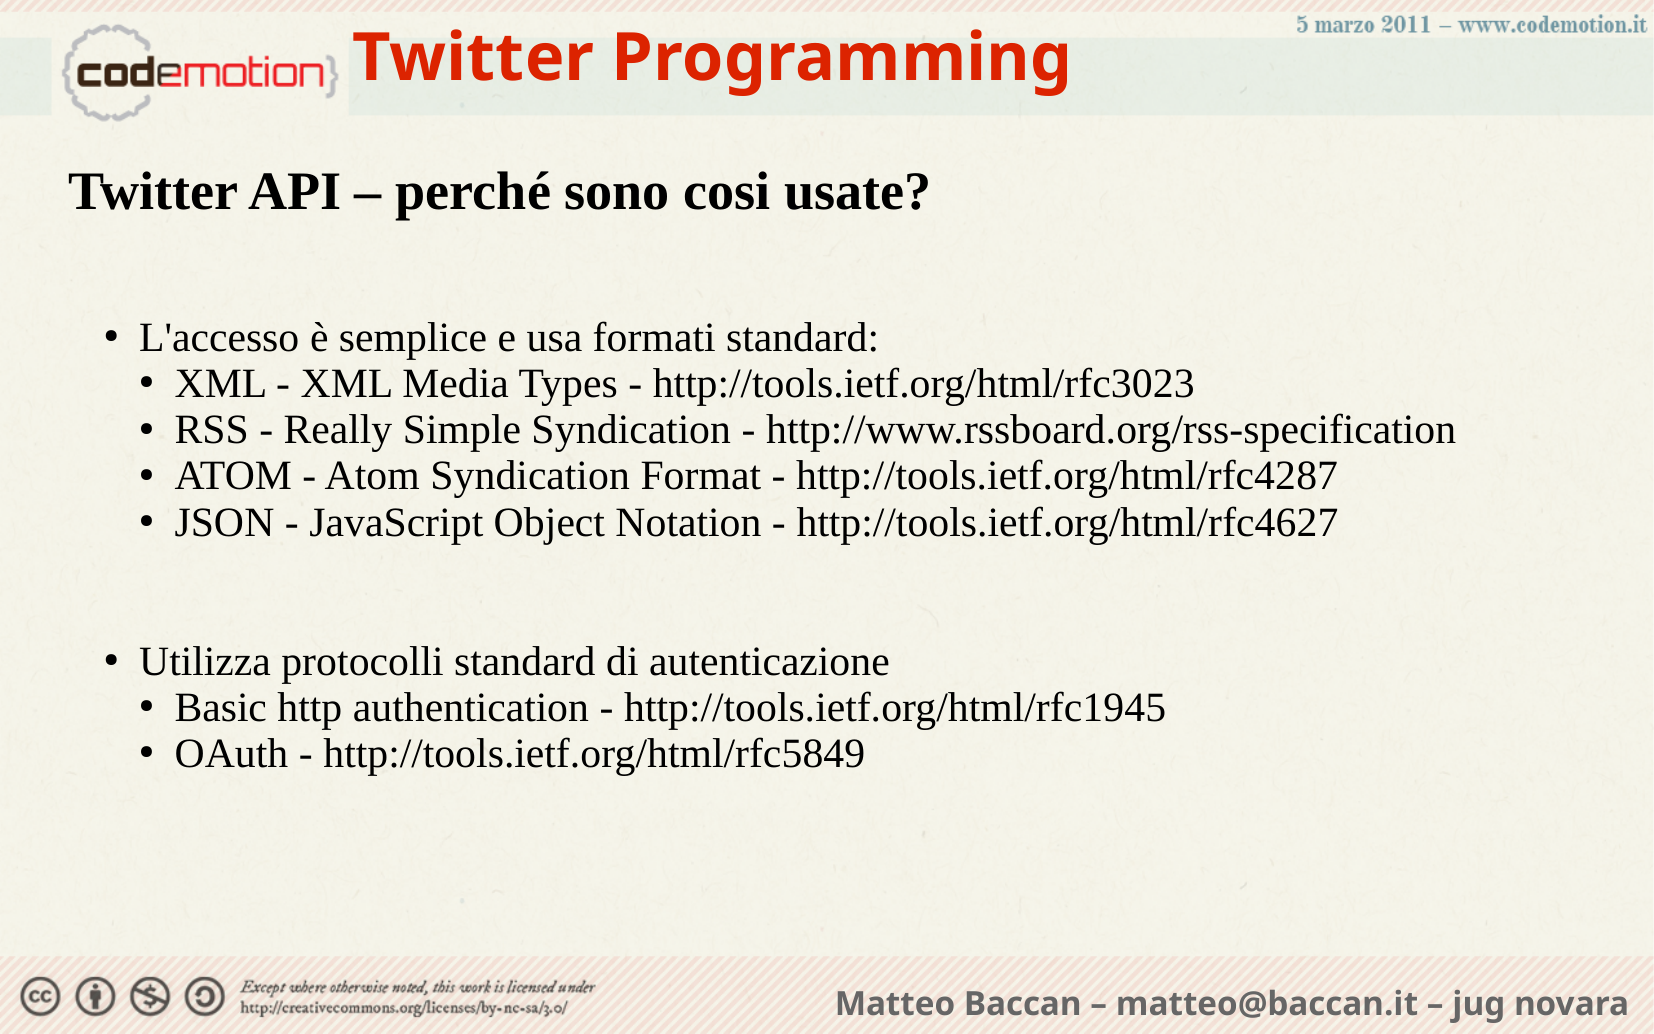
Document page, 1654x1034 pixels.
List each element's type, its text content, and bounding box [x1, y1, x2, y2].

title Twitter Programming [352, 5, 1609, 103]
text_box Twitter API – perché sono cosi usate? L'accesso è semplice e usa formati standard: XML - XML Media Types - http://tools.ietf.org/html/rfc3023 RSS - Really Simple Syndication - http://www.rssboard.org/rss-specification ATOM - Atom Syndication Format - http://tools.ietf.org/html/rfc4287 JSON - JavaScript Object Notation - http://tools.ietf.org/html/rfc4627 Utilizza protocolli standard di autenticazione Basic http authentication - http://tools.ietf.org/html/rfc1945 OAuth - http://tools.ietf.org/html/rfc5849 [53, 154, 1597, 936]
picture [0, 0, 1654, 1034]
